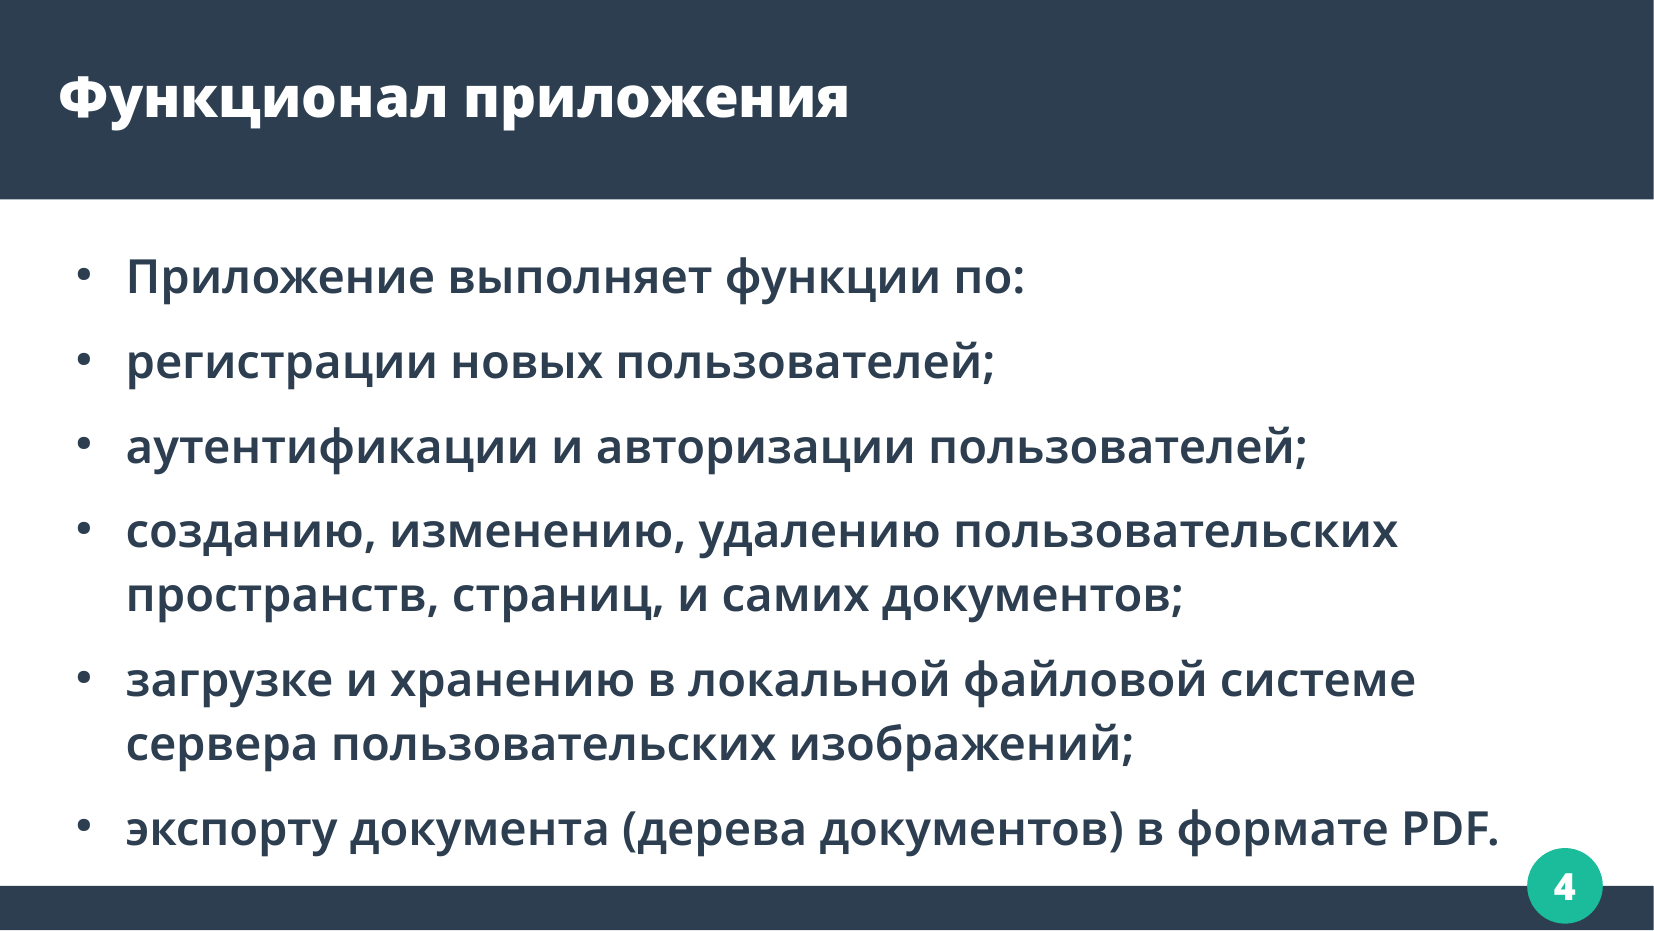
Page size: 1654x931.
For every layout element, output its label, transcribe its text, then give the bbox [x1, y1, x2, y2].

list Приложение выполняет функции по: регистрации новых пользователей; аутентификации и авторизации пользователей; созданию, изменению, удалению пользовательских пространств, страниц, и самих документов; загрузке и хранению в локальной файловой системе сервера пользовательских изображений; экспорту документа (дерева документов) в формате PDF. [59, 243, 1595, 864]
title Функционал приложения [59, 37, 1595, 155]
